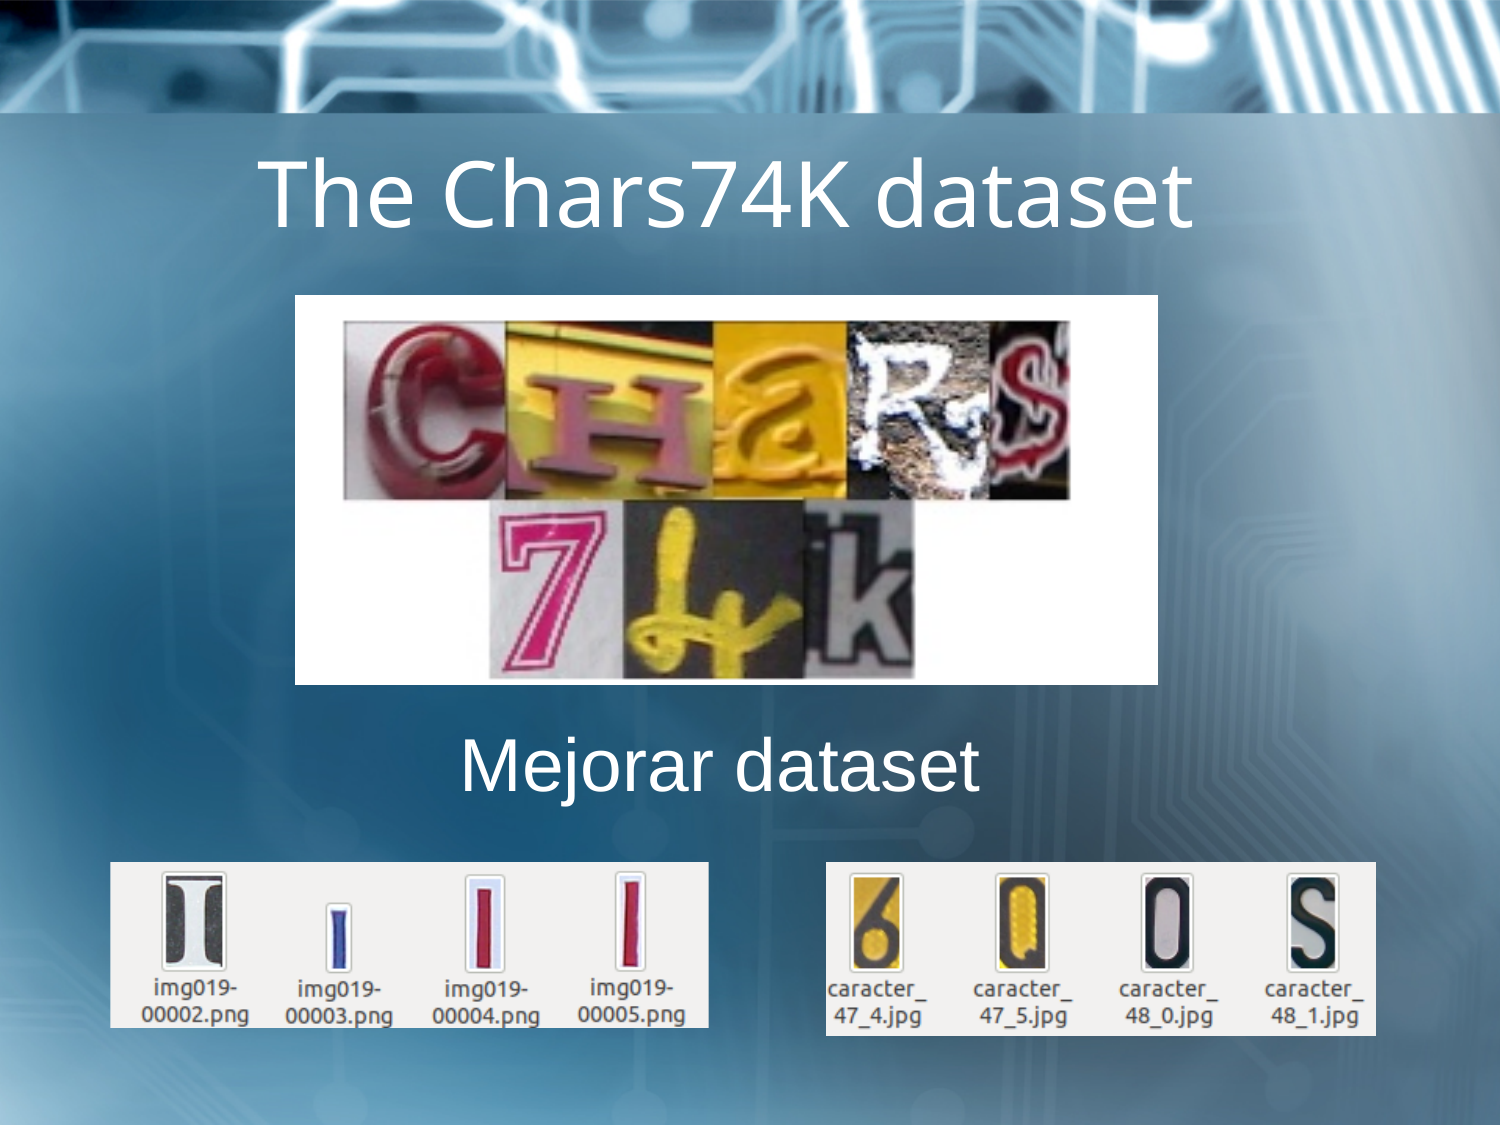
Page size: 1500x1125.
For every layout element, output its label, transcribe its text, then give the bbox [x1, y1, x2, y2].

title The Chars74K dataset [14, 128, 1440, 254]
text_box Mejorar dataset [283, 708, 1158, 814]
picture [0, 0, 1500, 1125]
